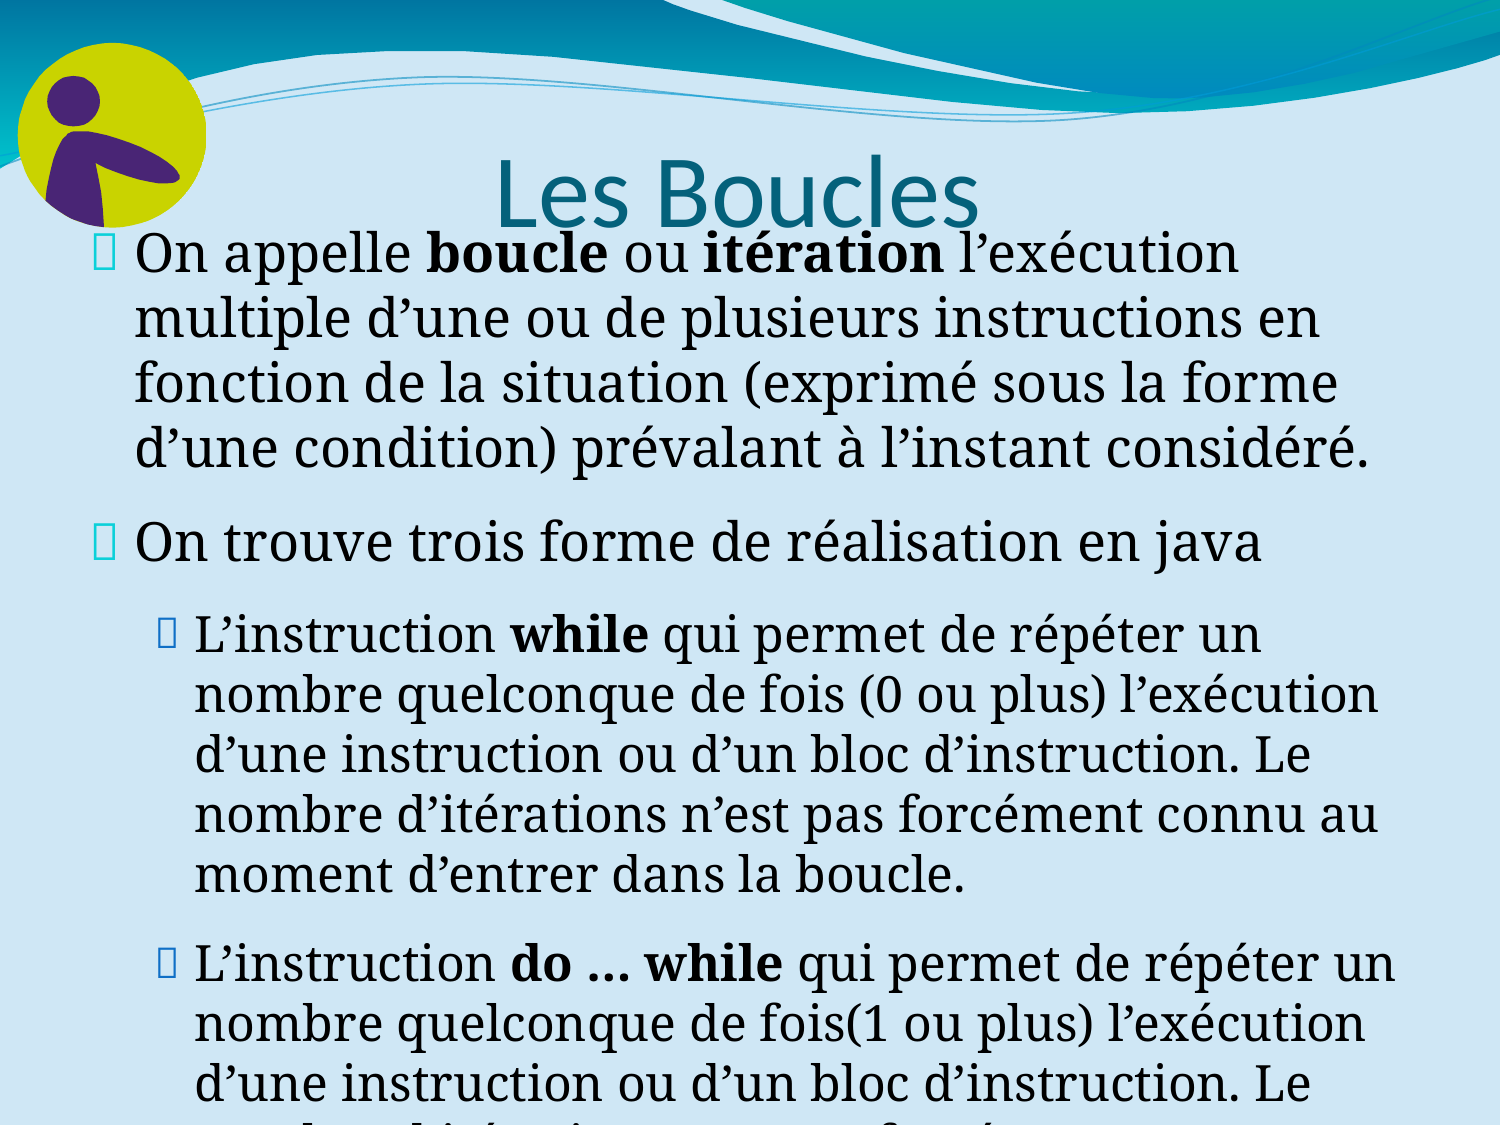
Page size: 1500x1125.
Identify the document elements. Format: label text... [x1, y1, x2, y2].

title Les Boucles [75, 115, 1425, 210]
list On appelle boucle ou itération l’exécution multiple d’une ou de plusieurs instructions en fonction de la situation (exprimé sous la forme d’une condition) prévalant à l’instant considéré. On trouve trois forme de réalisation en java L’instruction while qui permet de répéter un nombre quelconque de fois (0 ou plus) l’exécution d’une instruction ou d’un bloc d’instruction. Le nombre d’itérations n’est pas forcément connu au moment d’entrer dans la boucle. L’instruction do … while qui permet de répéter un nombre quelconque de fois(1 ou plus) l’exécution d’une instruction ou d’un bloc d’instruction. Le nombre d’itération n’est pas forcément connu au moment d’entrer dans la boucle [75, 210, 1425, 1038]
